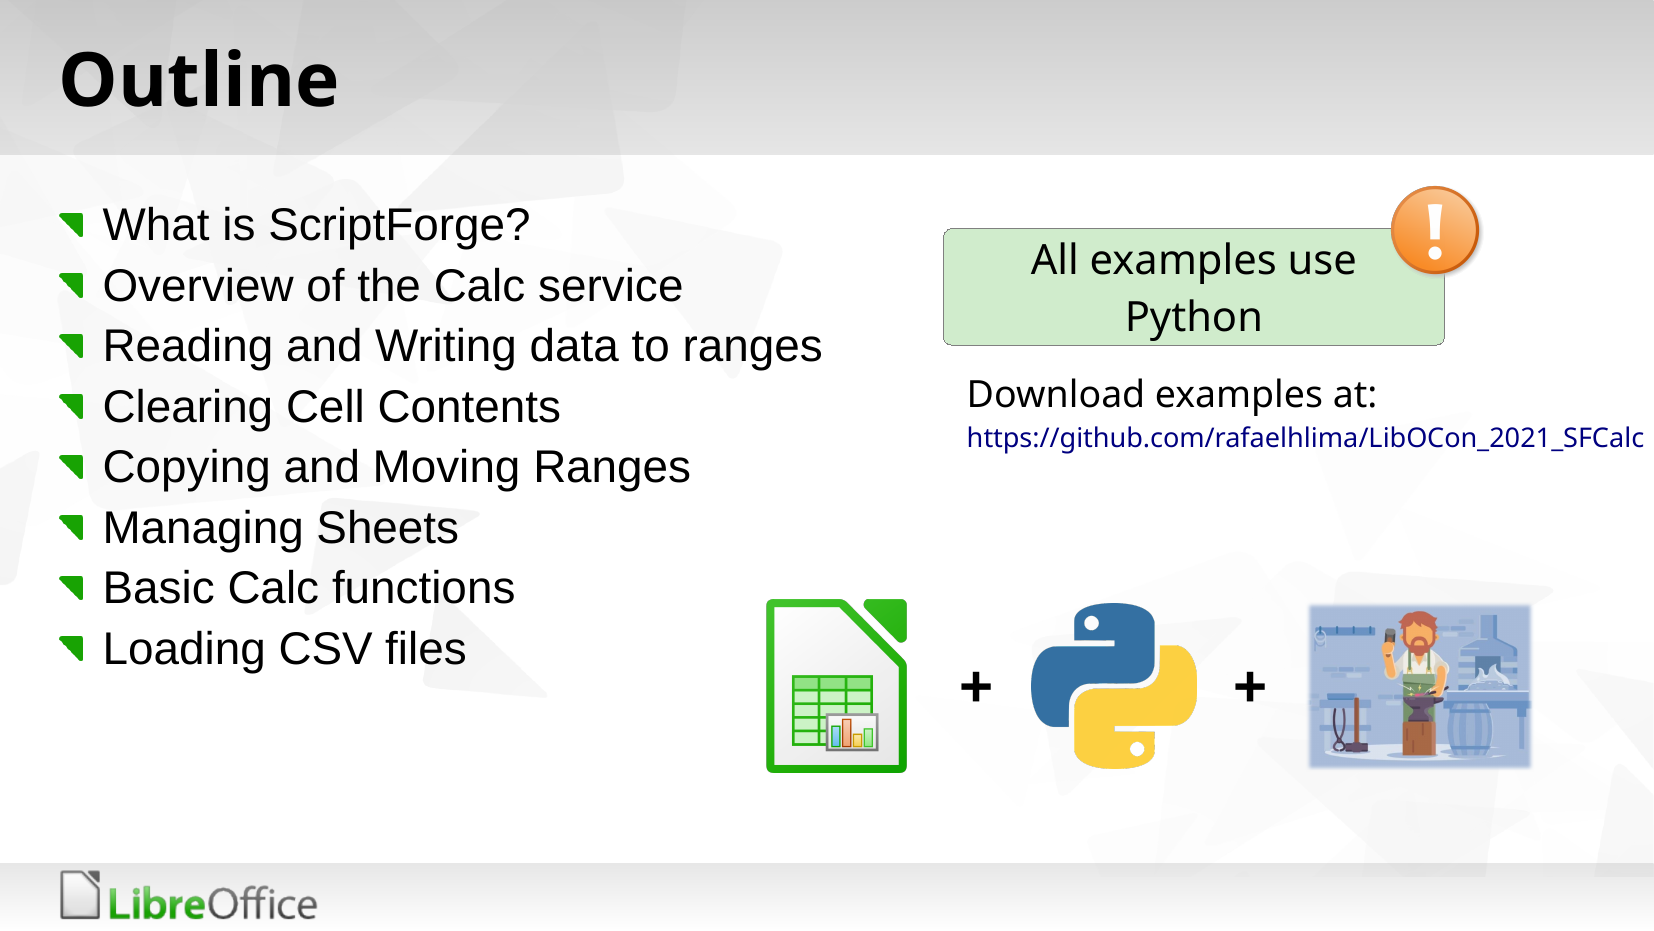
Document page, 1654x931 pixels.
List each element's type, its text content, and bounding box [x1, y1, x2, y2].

text_box Download examples at: https://github.com/rafaelhlima/LibOCon_2021_SFCalc [951, 360, 1625, 466]
title Outline [59, 22, 1595, 133]
list What is ScriptForge? Overview of the Calc service Reading and Writing data to ranges Clearing Cell Contents Copying and Moving Ranges Managing Sheets Basic Calc functions Loading CSV files [59, 199, 1595, 739]
picture [0, 0, 783, 698]
picture [41, 851, 337, 931]
text_box + [945, 646, 1009, 727]
text_box All examples use Python [943, 228, 1445, 346]
text_box + [1219, 646, 1283, 727]
picture [750, 411, 1654, 877]
picture [1384, 179, 1486, 281]
